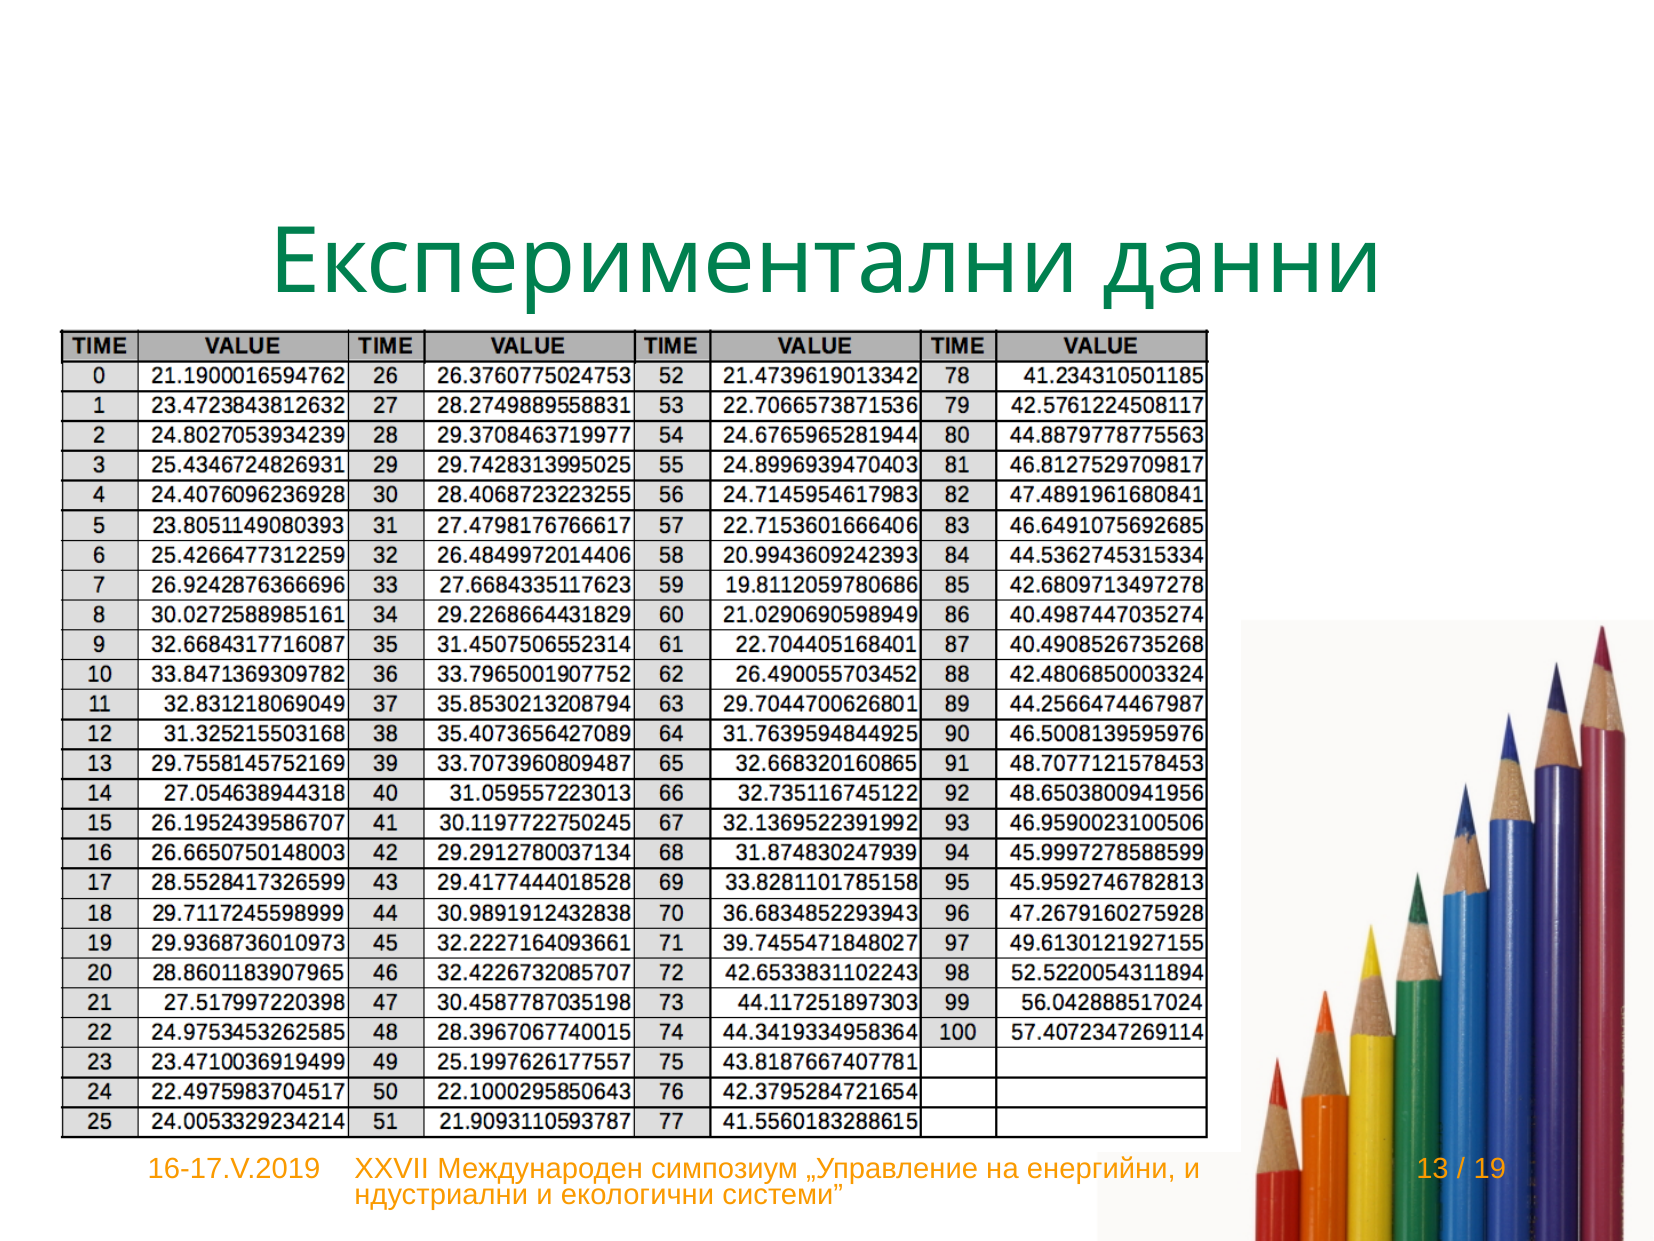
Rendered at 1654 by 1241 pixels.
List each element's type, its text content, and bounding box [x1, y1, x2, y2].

title Експериментални данни [147, 153, 1506, 361]
picture [0, 0, 1654, 1241]
